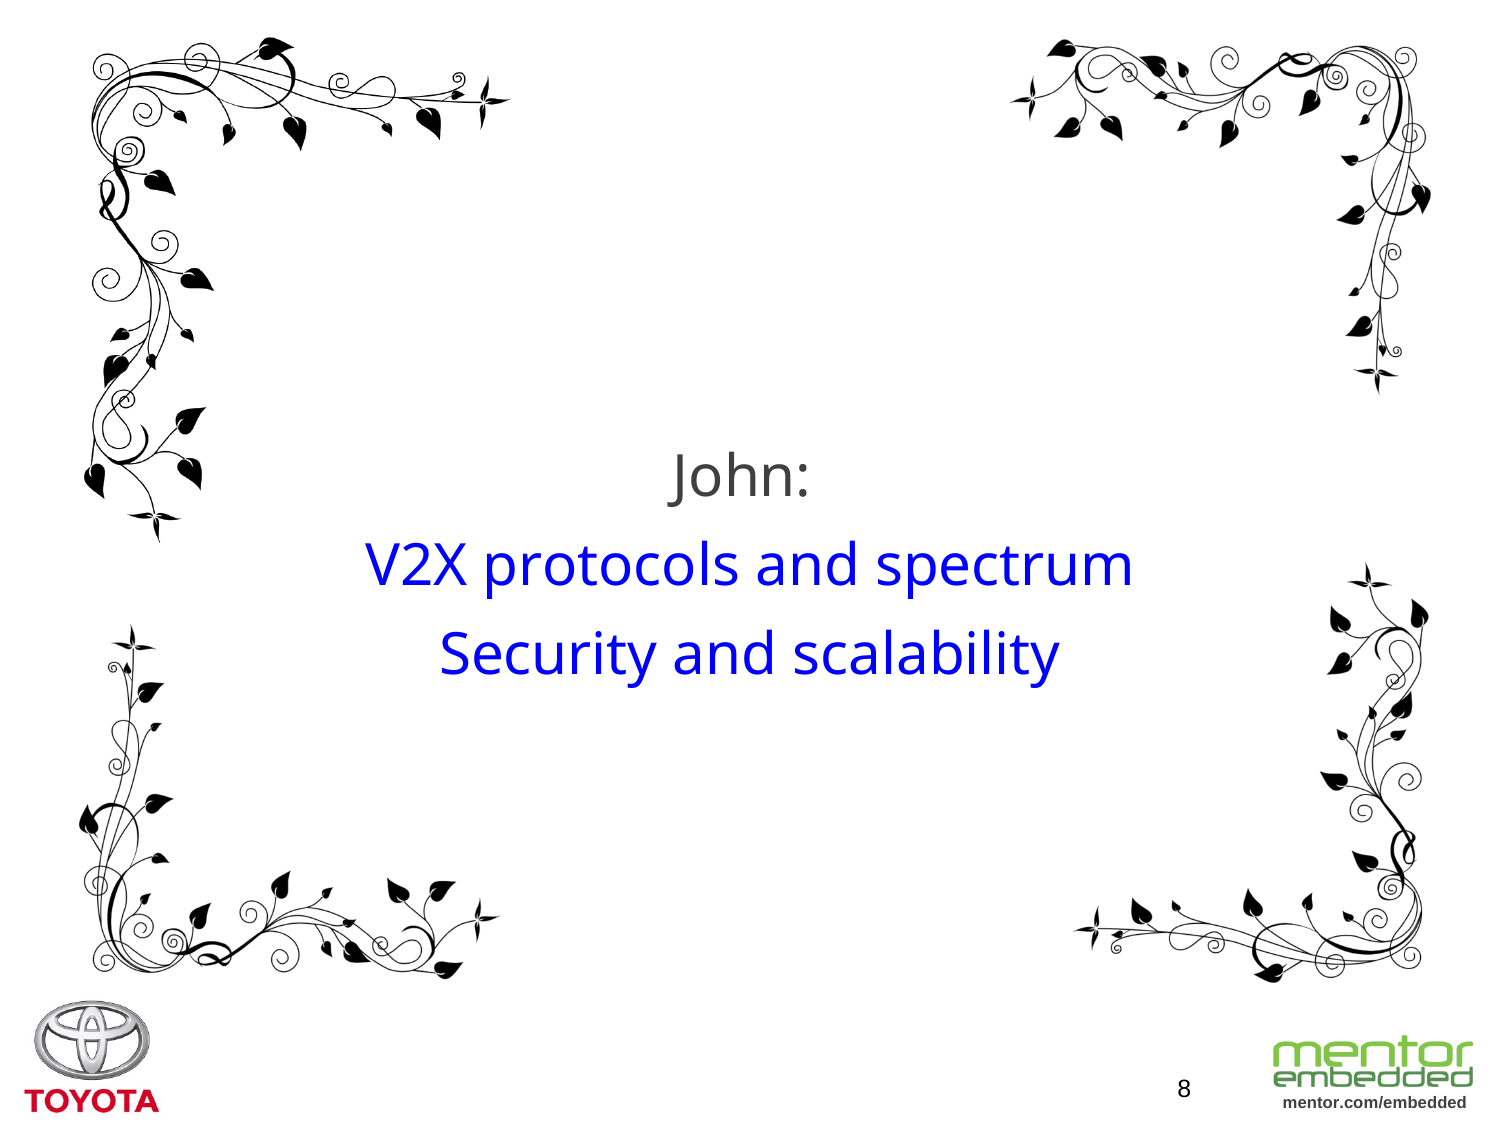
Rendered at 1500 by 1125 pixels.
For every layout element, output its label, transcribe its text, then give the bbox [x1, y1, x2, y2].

text_box John: V2X protocols and spectrum Security and scalability [0, 167, 1500, 958]
picture [73, 620, 504, 986]
picture [1268, 1030, 1476, 1092]
picture [1005, 32, 1436, 398]
picture [24, 998, 163, 1114]
picture [75, 30, 515, 548]
picture [1069, 557, 1435, 988]
